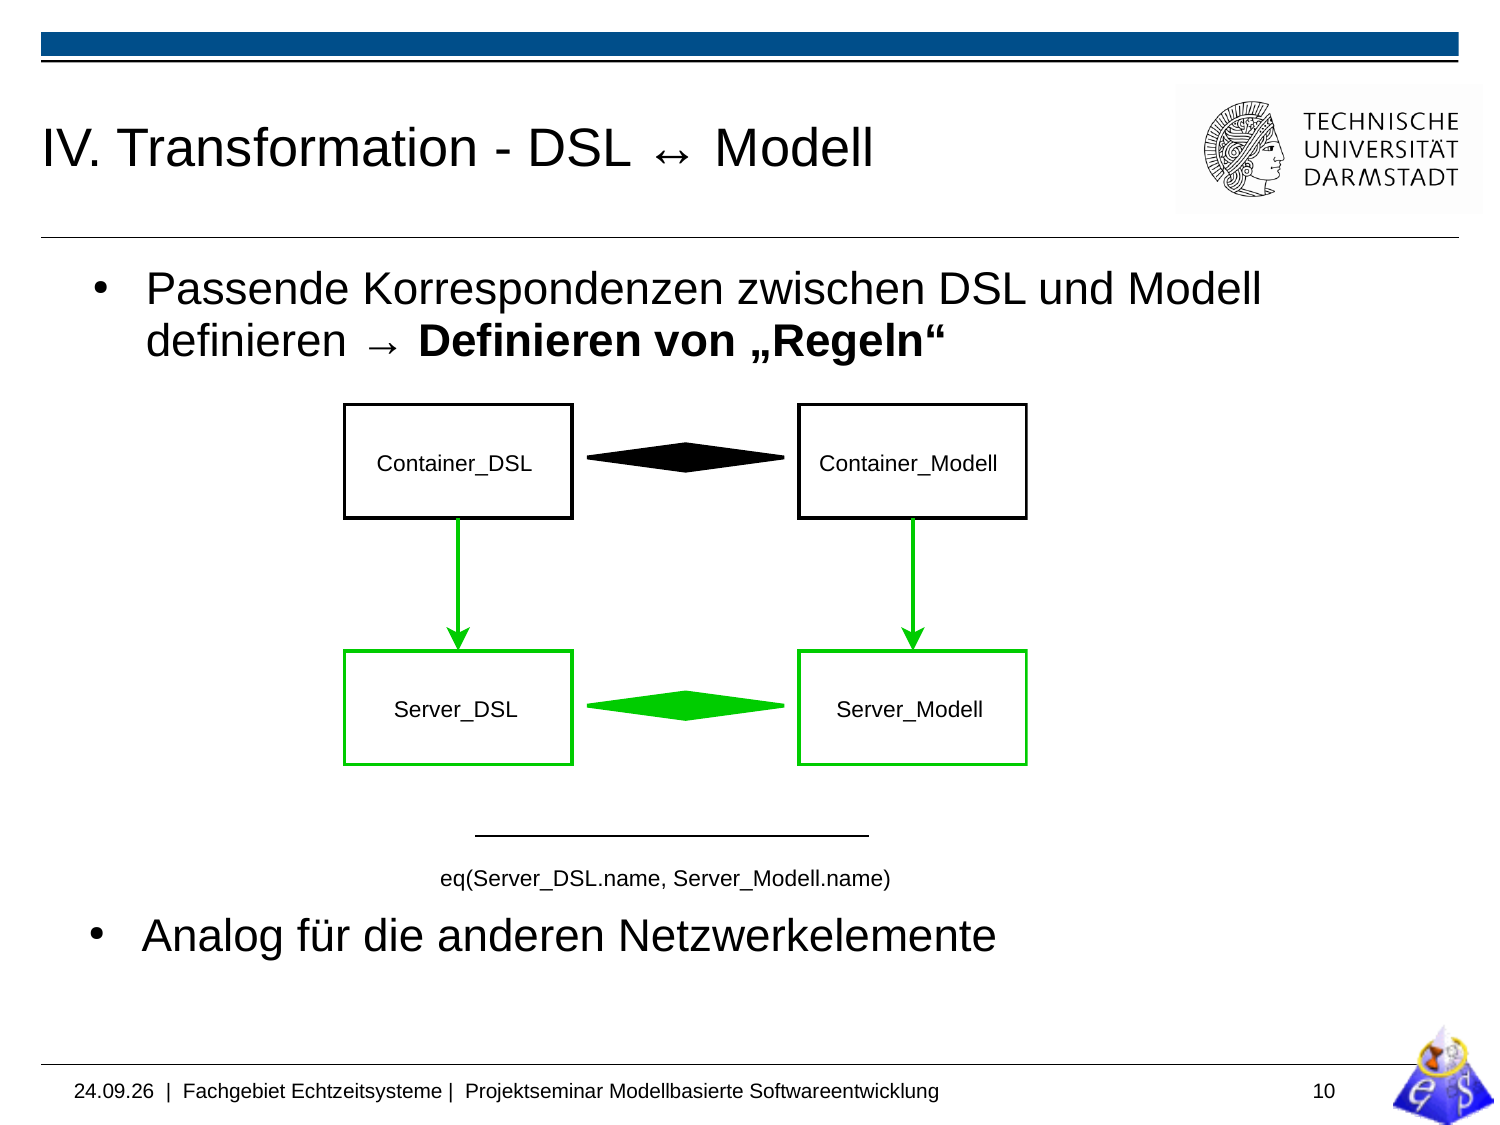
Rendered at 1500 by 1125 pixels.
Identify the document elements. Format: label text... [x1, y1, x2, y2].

list Analog für die anderen Netzwerkelemente [70, 909, 1421, 1072]
picture [341, 401, 1028, 969]
picture [1393, 1023, 1494, 1125]
picture [1193, 84, 1483, 214]
title IV. Transformation - DSL ↔ Modell [41, 62, 1193, 233]
list Passende Korrespondenzen zwischen DSL und Modell definieren → Definieren von „Regeln“ [75, 263, 1425, 426]
